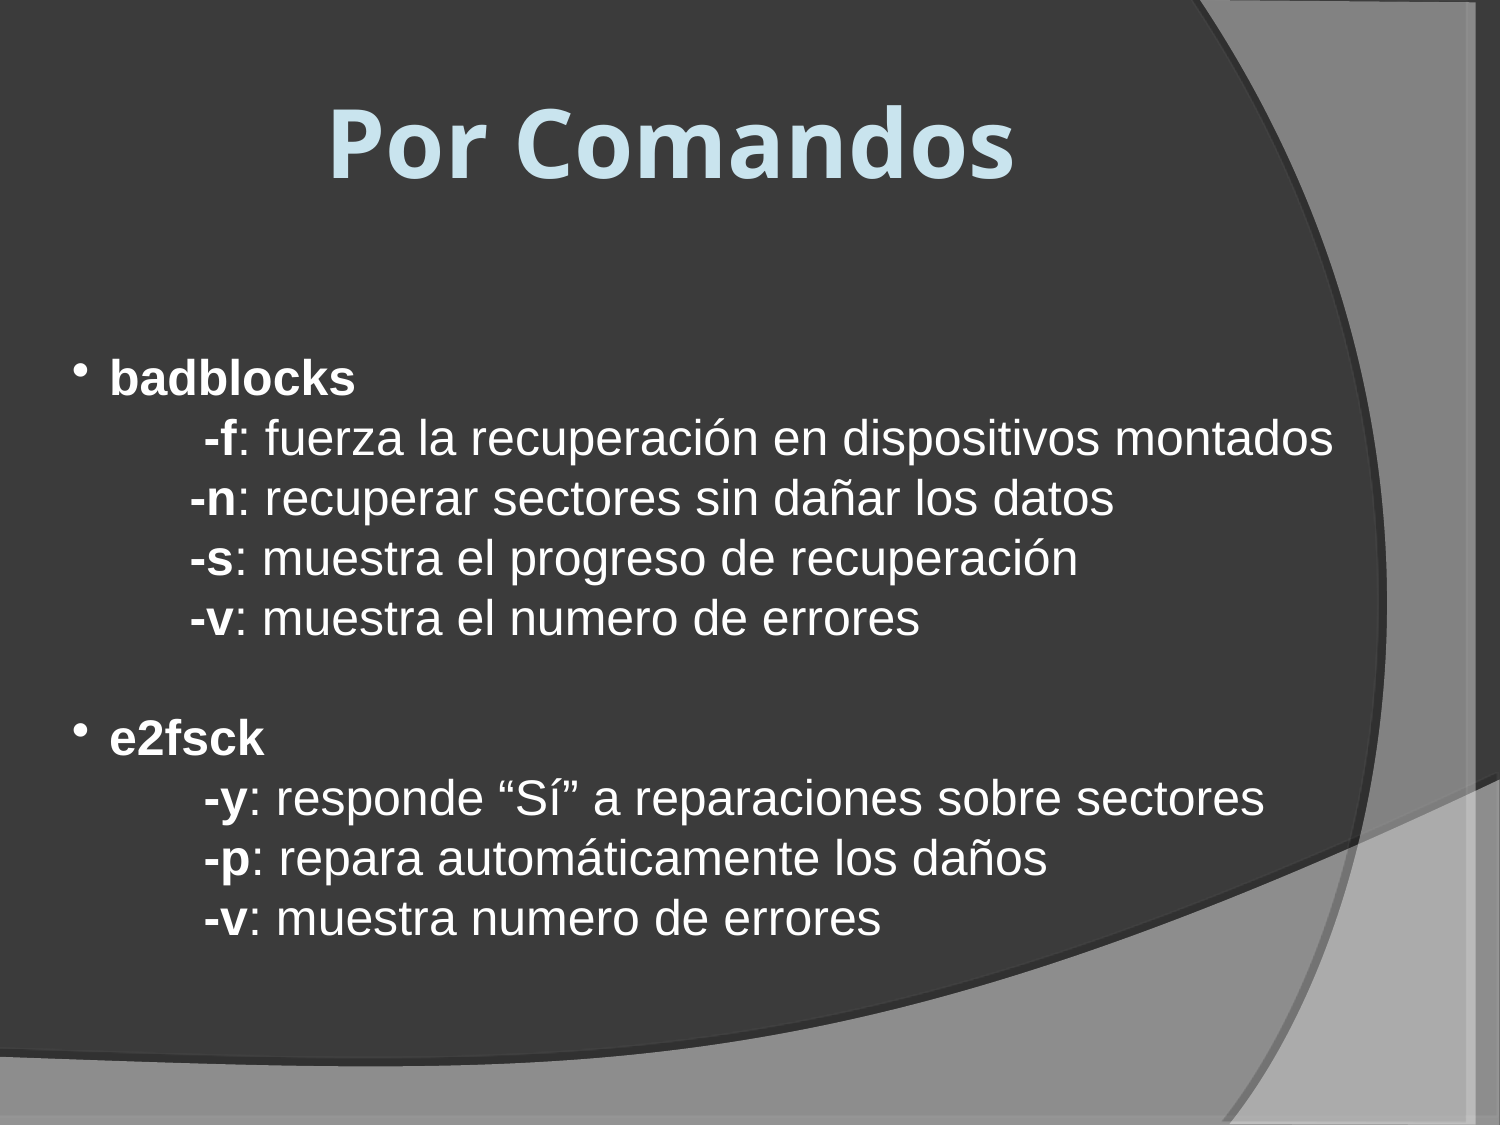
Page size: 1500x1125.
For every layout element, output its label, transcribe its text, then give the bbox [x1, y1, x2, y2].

text_box badblocks -f: fuerza la recuperación en dispositivos montados -n: recuperar sectores sin dañar los datos -s: muestra el progreso de recuperación -v: muestra el numero de errores e2fsck -y: responde “Sí” a reparaciones sobre sectores -p: repara automáticamente los daños -v: muestra numero de errores [59, 277, 1500, 1021]
text_box Por Comandos [58, 46, 1284, 235]
